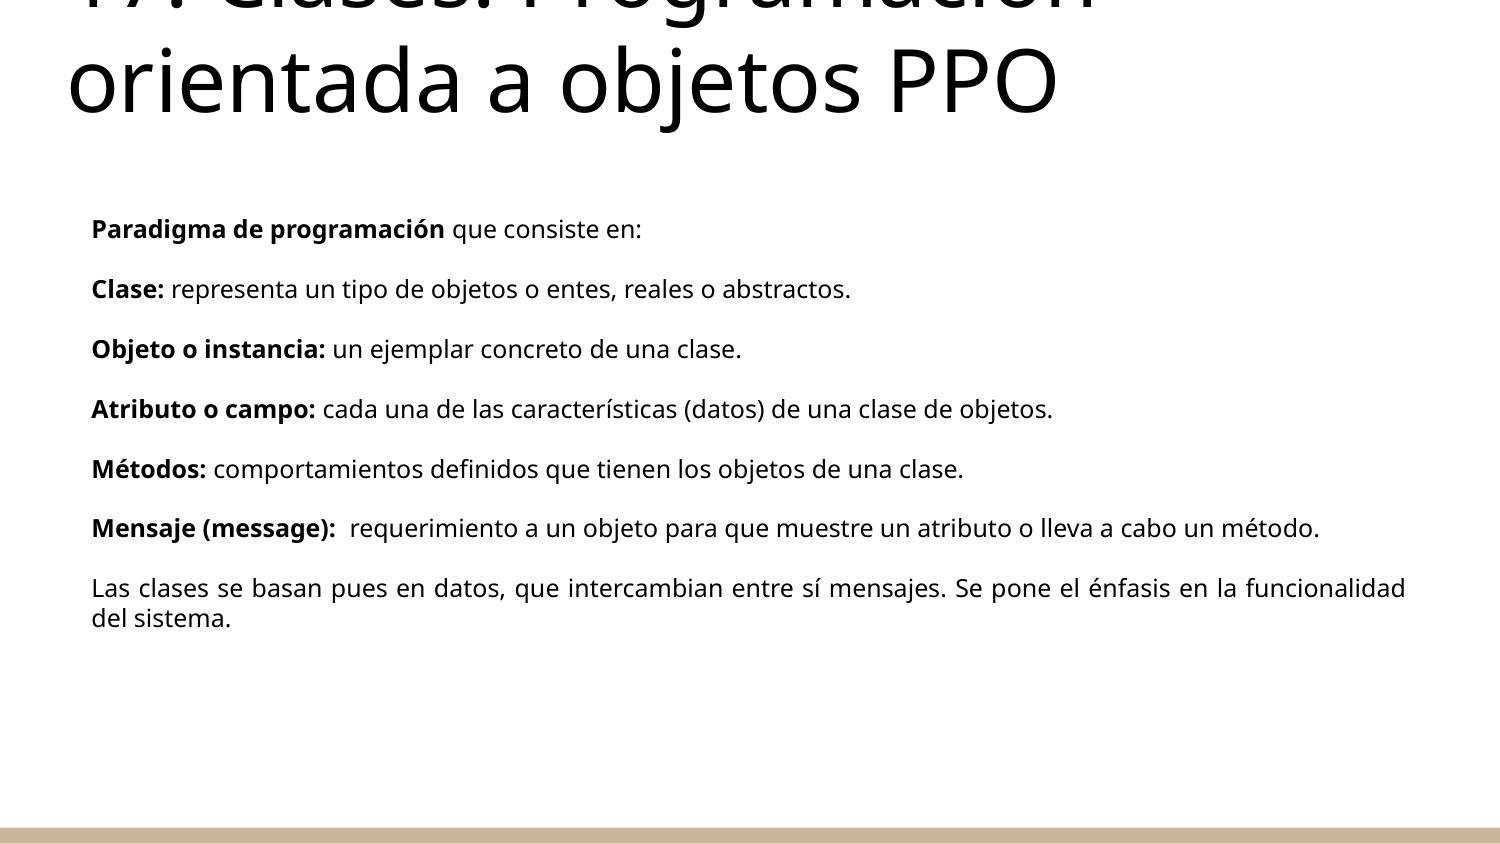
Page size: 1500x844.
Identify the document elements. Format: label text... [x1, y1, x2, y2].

text_box Paradigma de programación que consiste en: Clase: representa un tipo de objetos o entes, reales o abstractos. Objeto o instancia: un ejemplar concreto de una clase. Atributo o campo: cada una de las características (datos) de una clase de objetos. Métodos: comportamientos definidos que tienen los objetos de una clase. Mensaje (message): requerimiento a un objeto para que muestre un atributo o lleva a cabo un método. Las clases se basan pues en datos, que intercambian entre sí mensajes. Se pone el énfasis en la funcionalidad del sistema. [76, 145, 1424, 671]
title 17. Clases. Programación orientada a objetos PPO [51, 8, 1449, 146]
